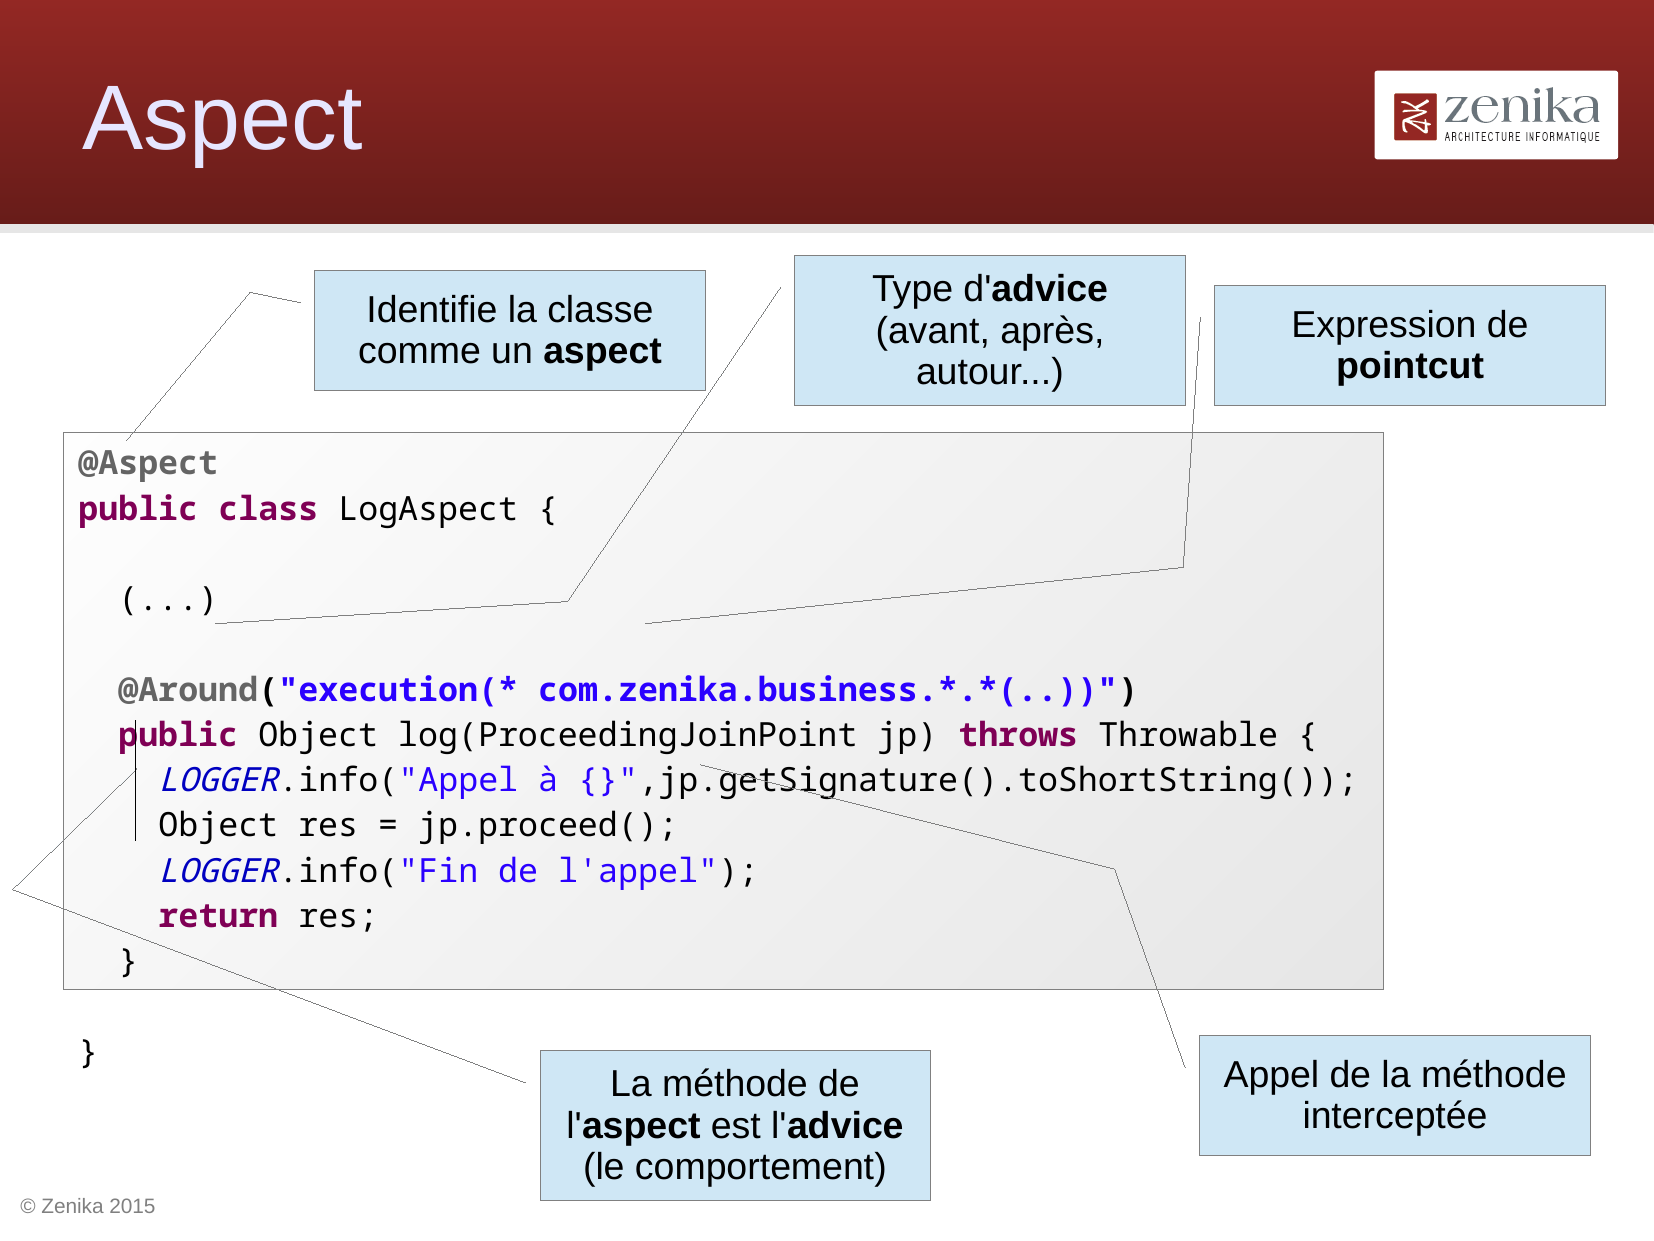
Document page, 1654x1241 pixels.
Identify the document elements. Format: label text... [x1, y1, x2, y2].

text_box Appel de la méthode interceptée [1200, 1035, 1590, 1155]
text_box Identifie la classe comme un aspect [315, 270, 705, 390]
text_box Expression de pointcut [1215, 285, 1605, 405]
text_box La méthode de l'aspect est l'advice (le comportement) [540, 1050, 930, 1200]
title Aspect [82, 13, 1571, 222]
text_box Type d'advice (avant, après, autour...) [795, 255, 1185, 405]
text_box @Aspect public class LogAspect { (...) @Around("execution(* com.zenika.business.*.*(..))") public Object log(ProceedingJoinPoint jp) throws Throwable { LOGGER.info("Appel à {}",jp.getSignature().toShortString()); Object res = jp.proceed(); LOGGER.info("Fin de l'appel"); return res; } } [63, 909, 276, 990]
text_box @Aspect public class LogAspect { (...) @Around("execution(* com.zenika.business.*.*(..))") public Object log(ProceedingJoinPoint jp) throws Throwable { LOGGER.info("Appel à {}",jp.getSignature().toShortString()); Object res = jp.proceed(); LOGGER.info("Fin de l'appel"); return res; } } [63, 432, 1384, 990]
picture [1571, 82, 1600, 149]
